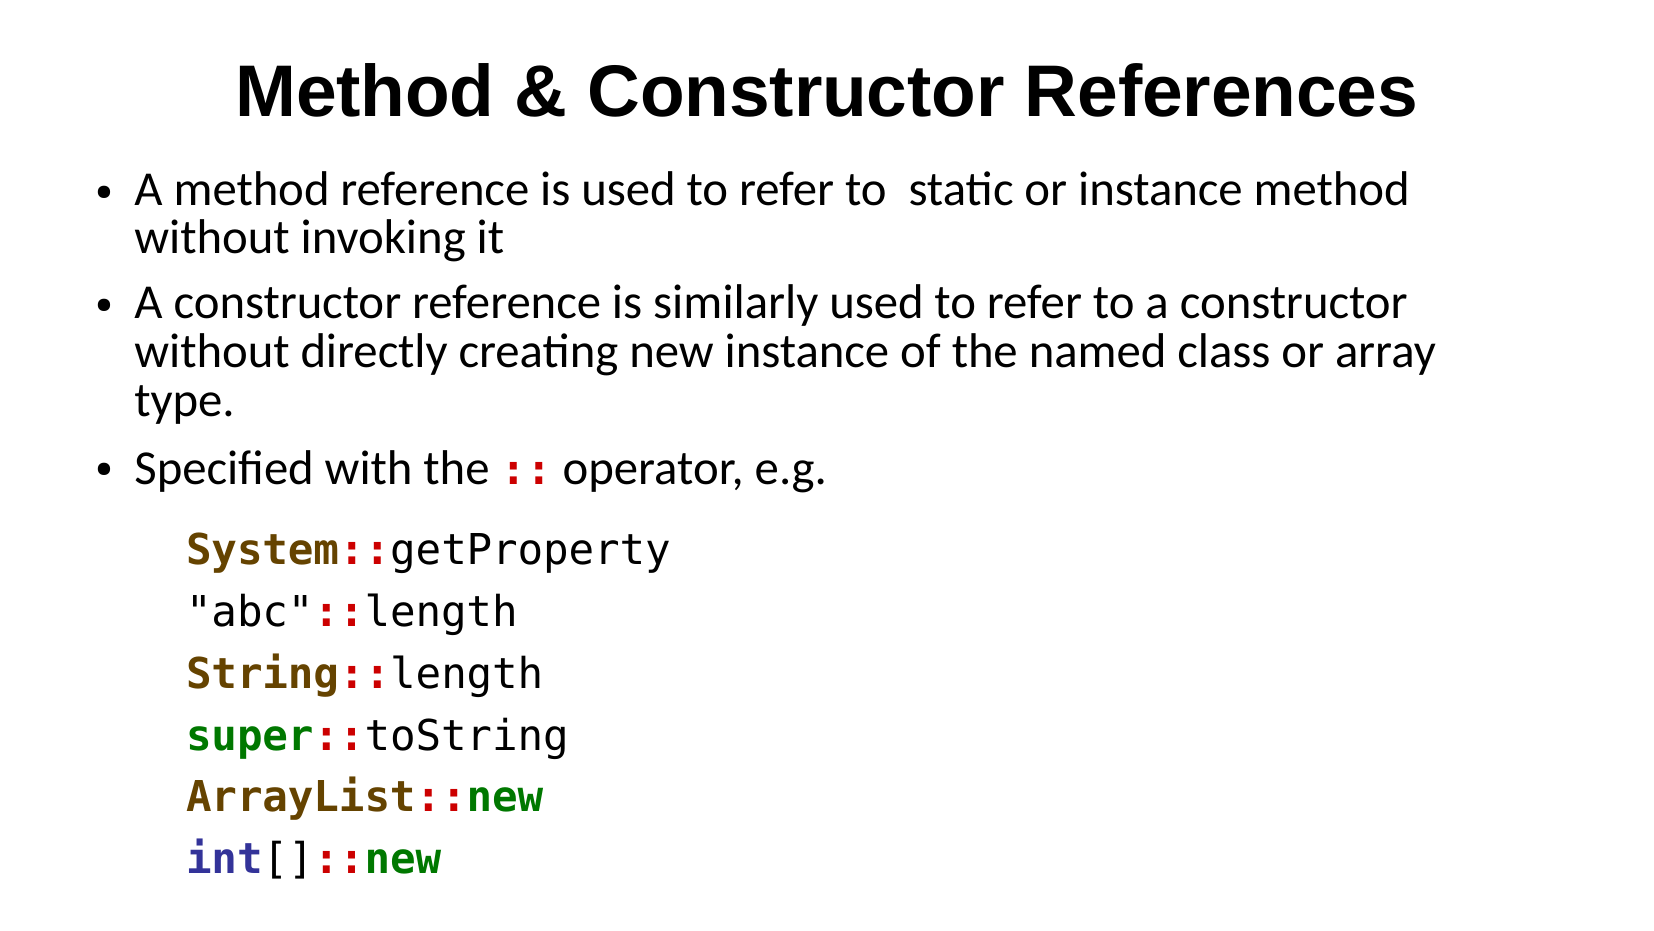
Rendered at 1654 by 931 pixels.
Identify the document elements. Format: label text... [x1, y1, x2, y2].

title Method & Constructor References [82, 9, 1571, 174]
list A method reference is used to refer to static or instance method without invoking it A constructor reference is similarly used to refer to a constructor without directly creating new instance of the named class or array type. Specified with the :: operator, e.g. System::getProperty "abc"::length String::length super::toString ArrayList::new int[]::new [82, 168, 1538, 889]
